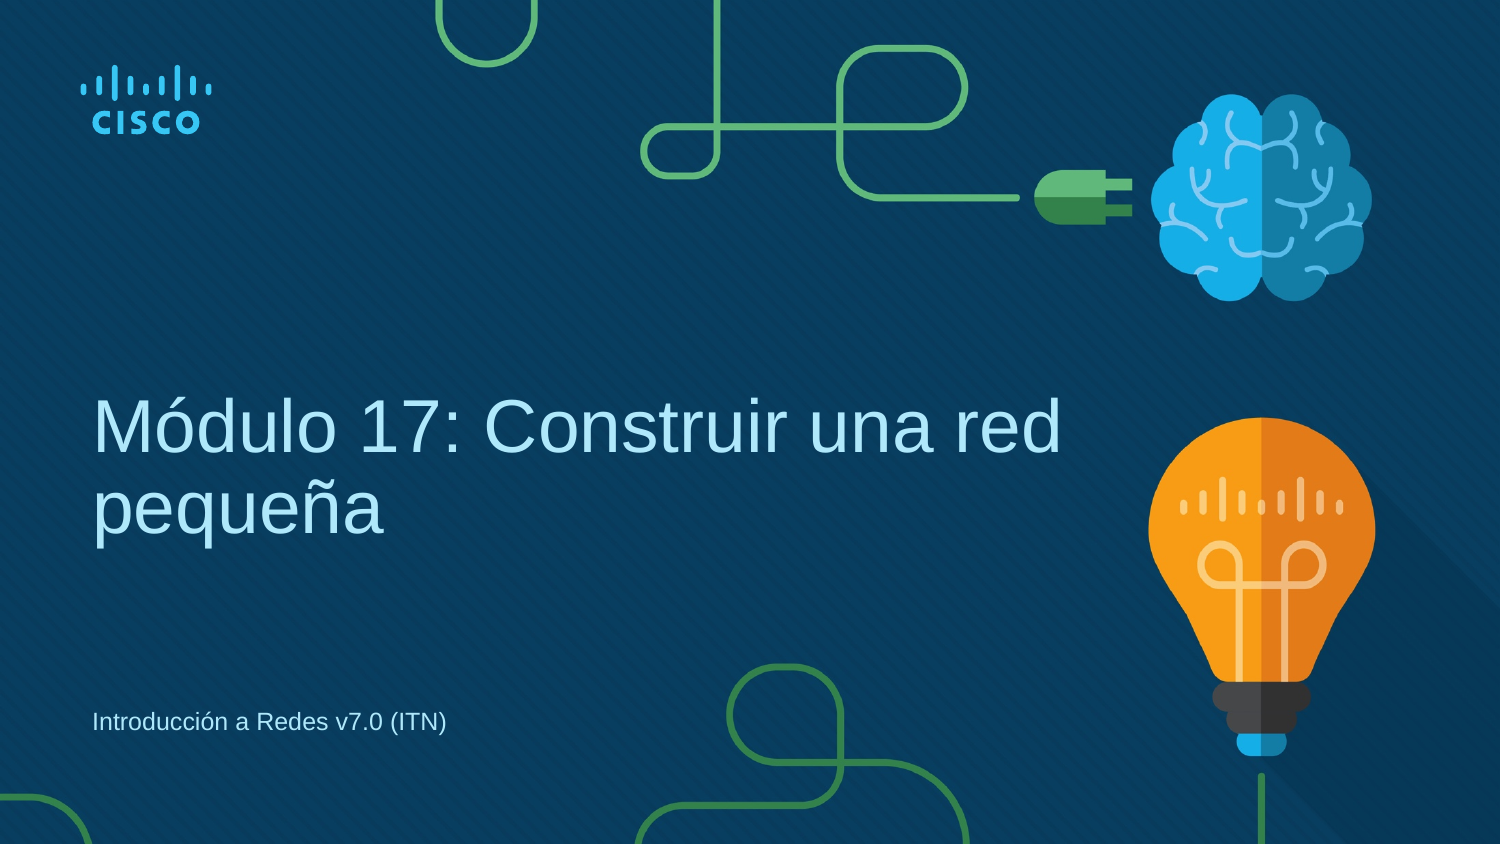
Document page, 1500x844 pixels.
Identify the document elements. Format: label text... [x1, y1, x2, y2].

subtitle Introducción a Redes v7.0 (ITN) [77, 624, 466, 773]
title Módulo 17: Construir una red pequeña [77, 380, 1172, 558]
picture [0, 0, 1500, 844]
